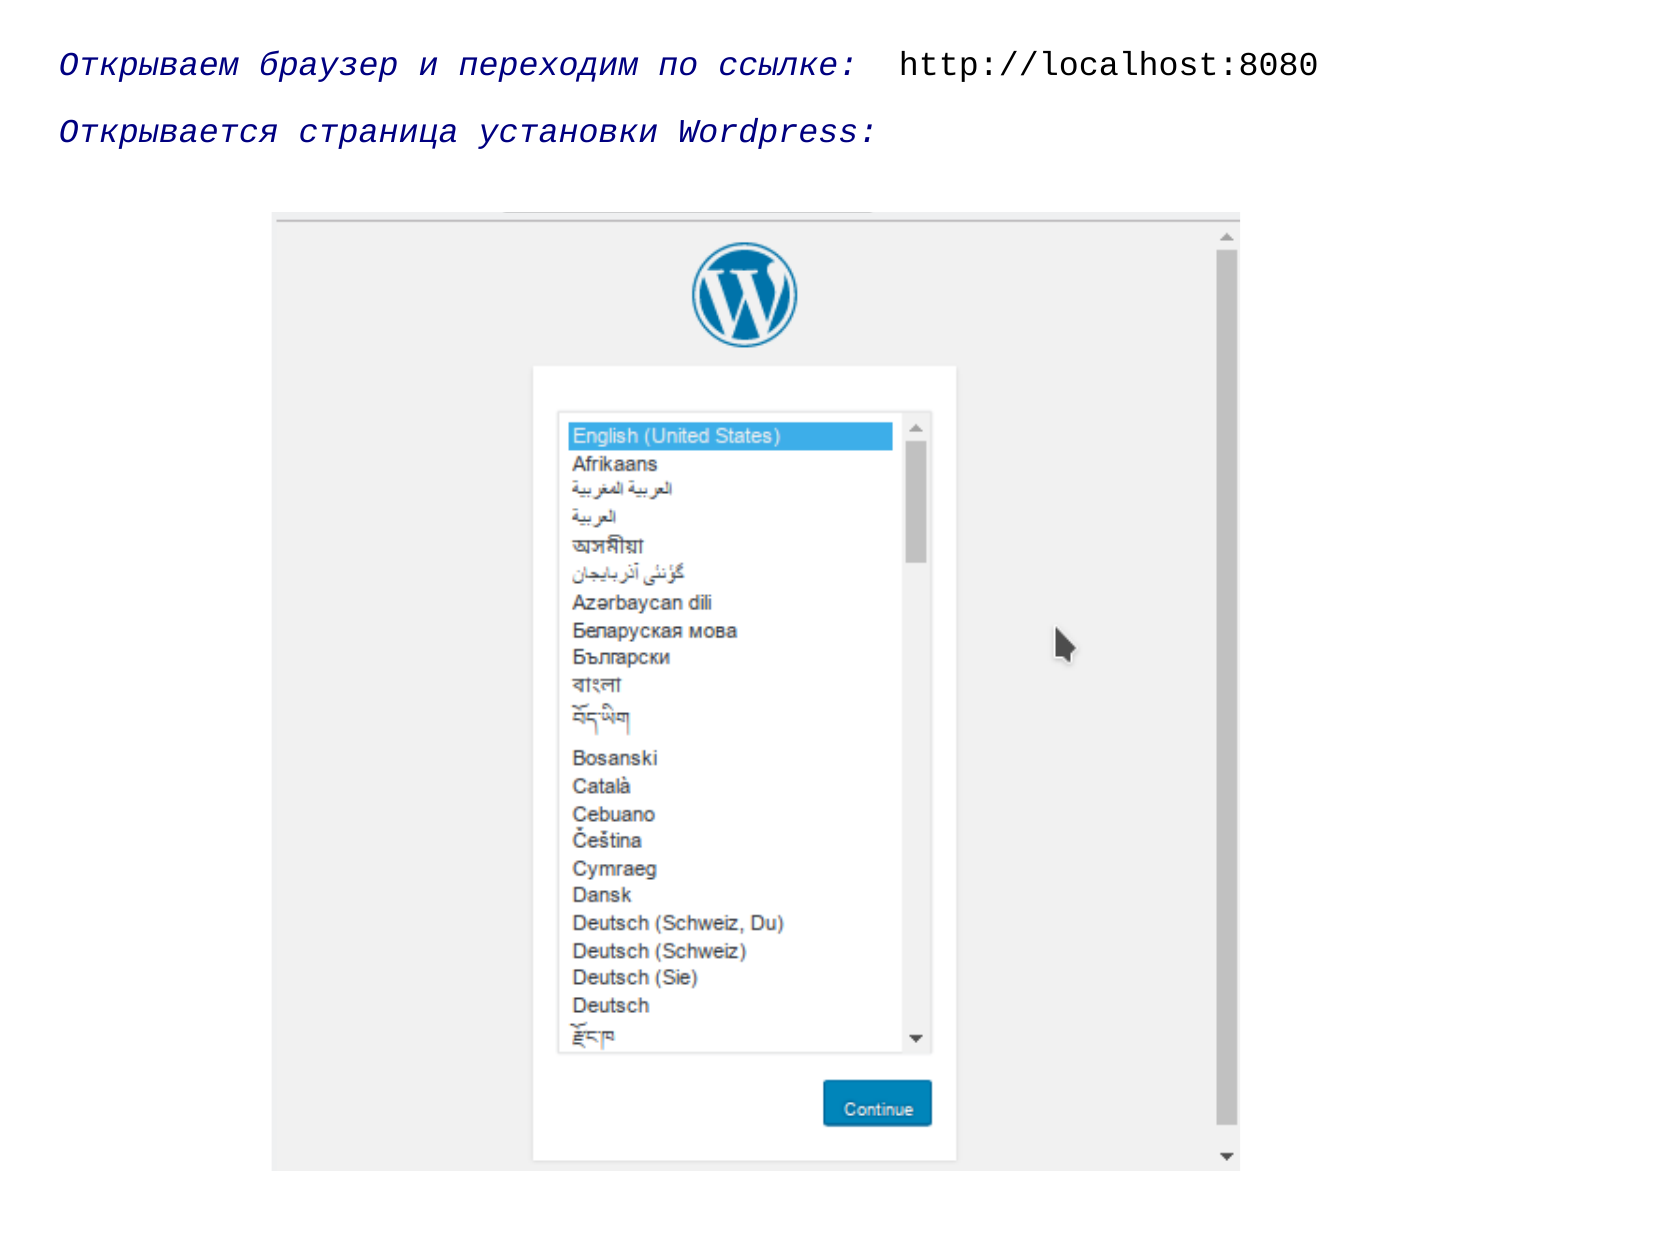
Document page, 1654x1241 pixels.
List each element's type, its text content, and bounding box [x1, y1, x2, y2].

picture [271, 212, 1241, 1171]
list Открываем браузер и переходим по ссылке: http://localhost:8080 Открывается страница установки Wordpress: [59, 47, 1630, 1182]
